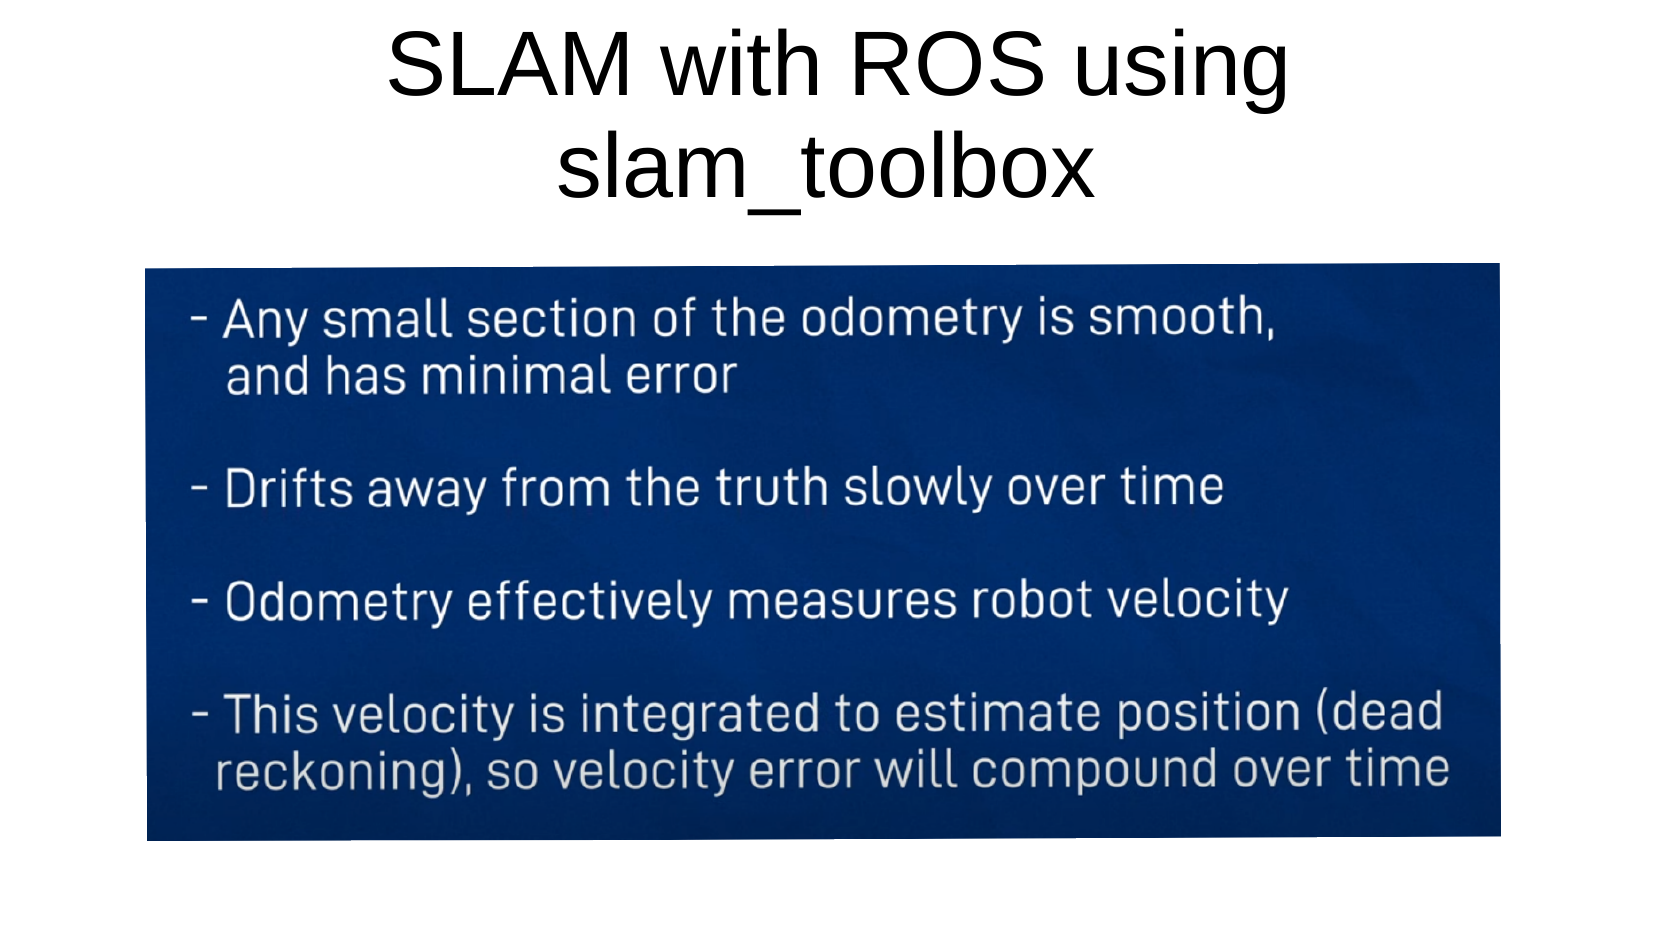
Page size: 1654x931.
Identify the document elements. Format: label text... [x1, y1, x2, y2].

title SLAM with ROS using slam_toolbox [82, 12, 1571, 218]
picture [144, 262, 1501, 841]
